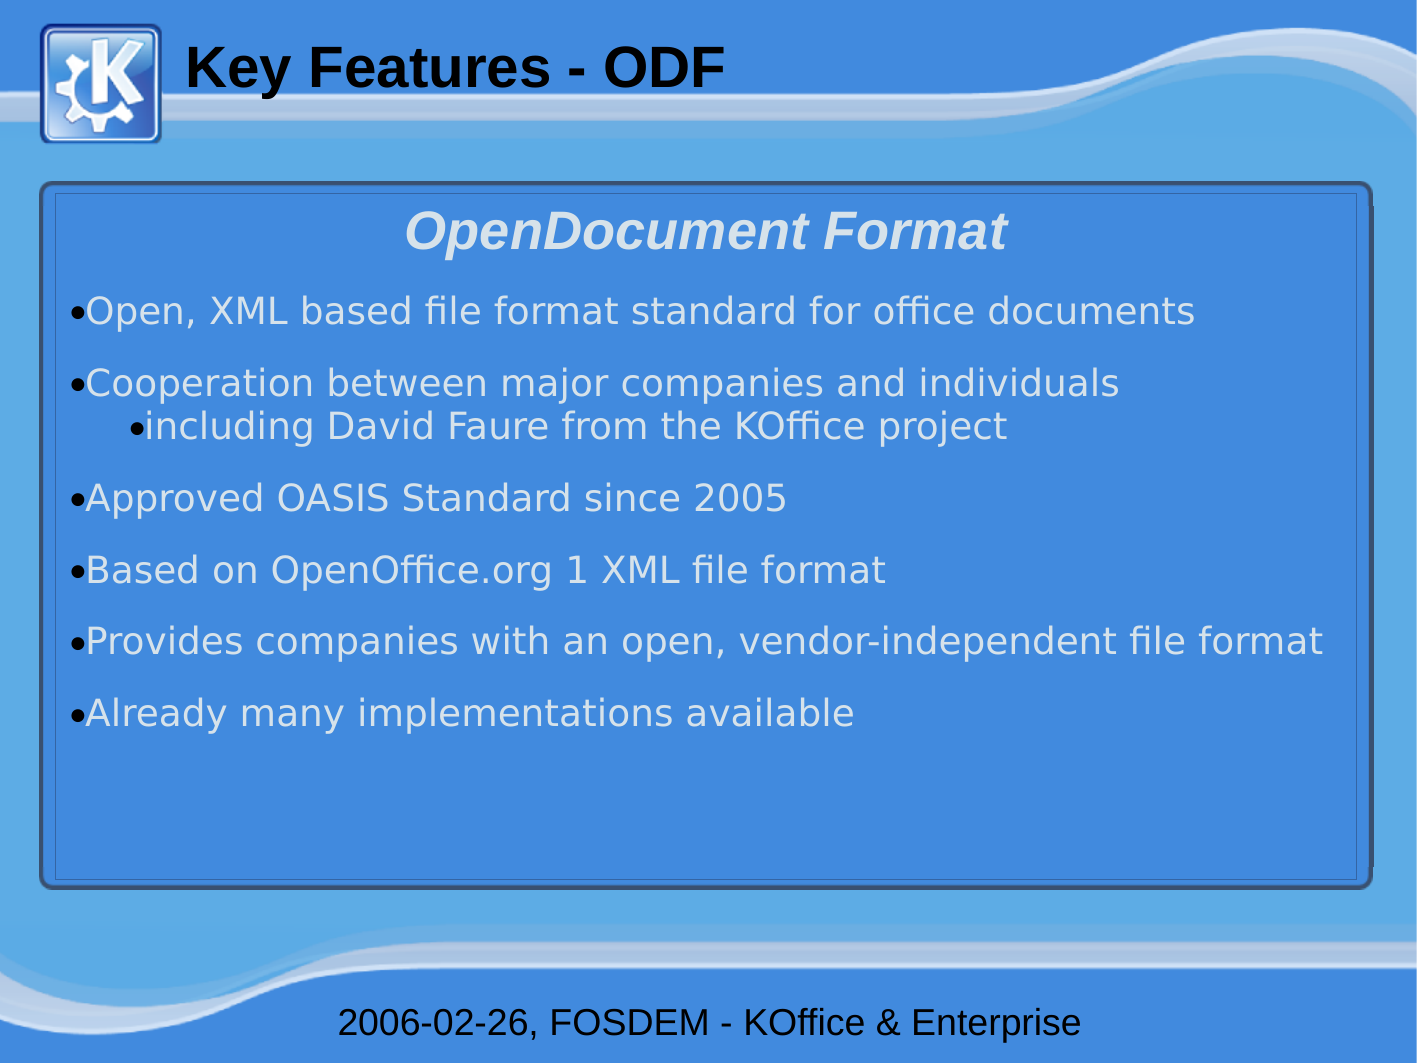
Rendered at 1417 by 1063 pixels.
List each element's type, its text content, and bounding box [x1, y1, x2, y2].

picture [0, 0, 1417, 1063]
text_box OpenDocument Format Open, XML based file format standard for office documents Cooperation between major companies and individuals including David Faure from the KOffice project Approved OASIS Standard since 2005 Based on OpenOffice.org 1 XML file format Provides companies with an open, vendor-independent file format Already many implementations available [55, 193, 1357, 880]
text_box Key Features - ODF [170, 27, 1048, 104]
